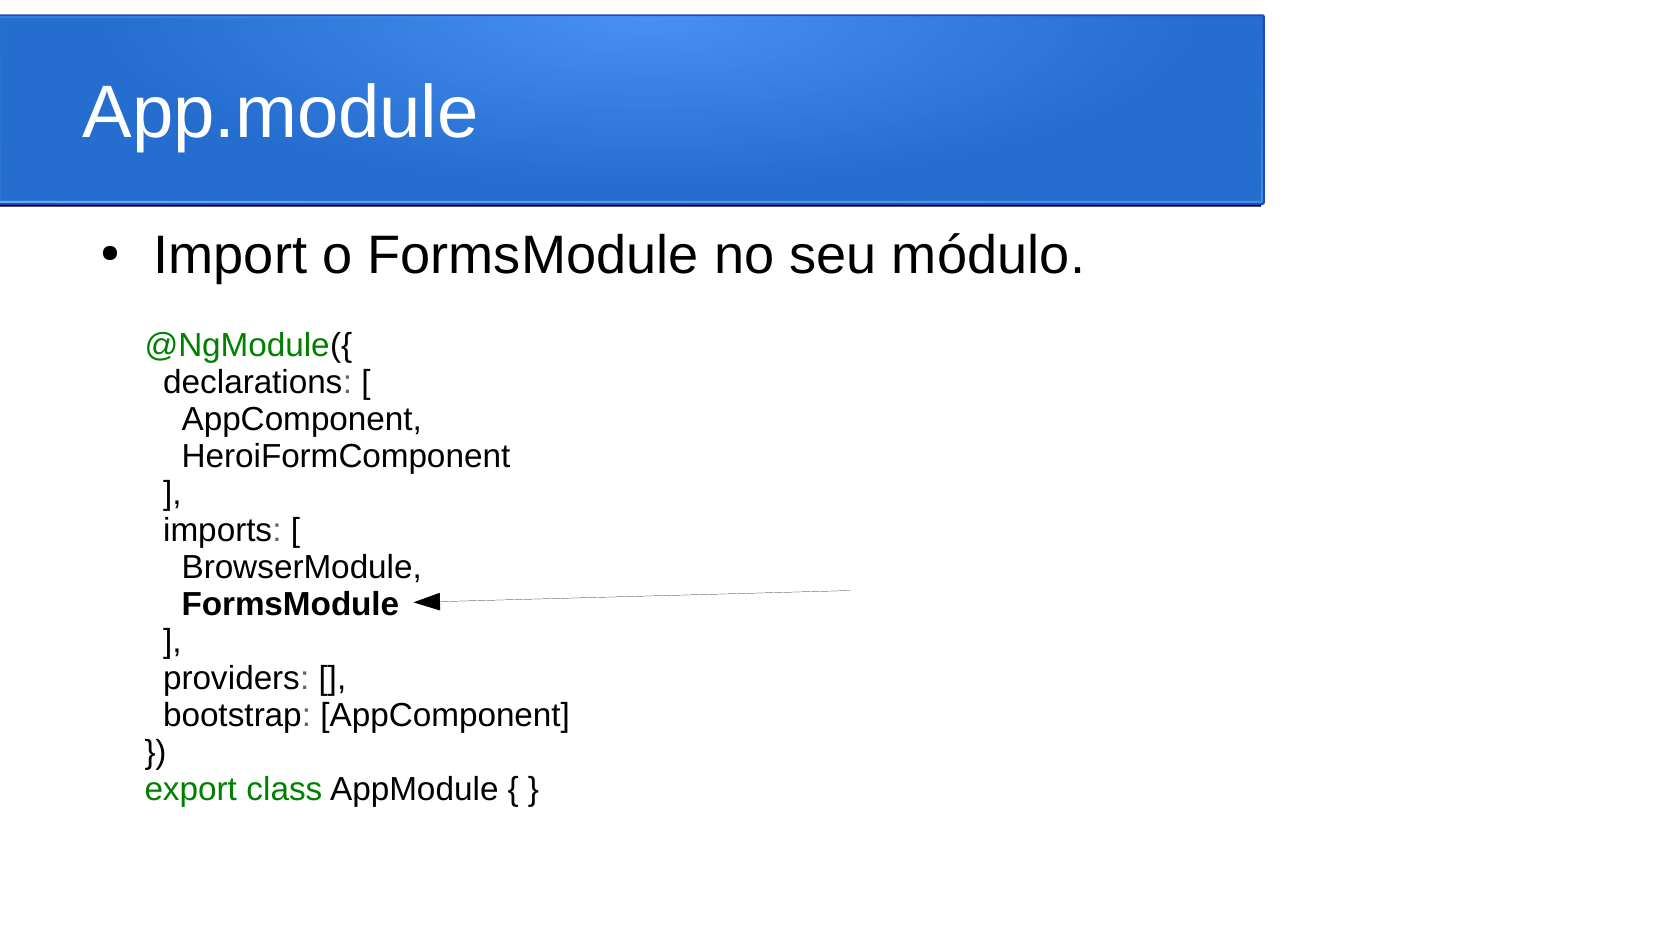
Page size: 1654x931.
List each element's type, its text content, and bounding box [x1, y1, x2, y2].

text_box @NgModule({ declarations: [ AppComponent, HeroiFormComponent ], imports: [ BrowserModule, FormsModule ], providers: [], bootstrap: [AppComponent] }) export class AppModule { } [129, 318, 1146, 816]
title App.module [82, 35, 1235, 189]
list Import o FormsModule no seu módulo. [82, 224, 1571, 764]
